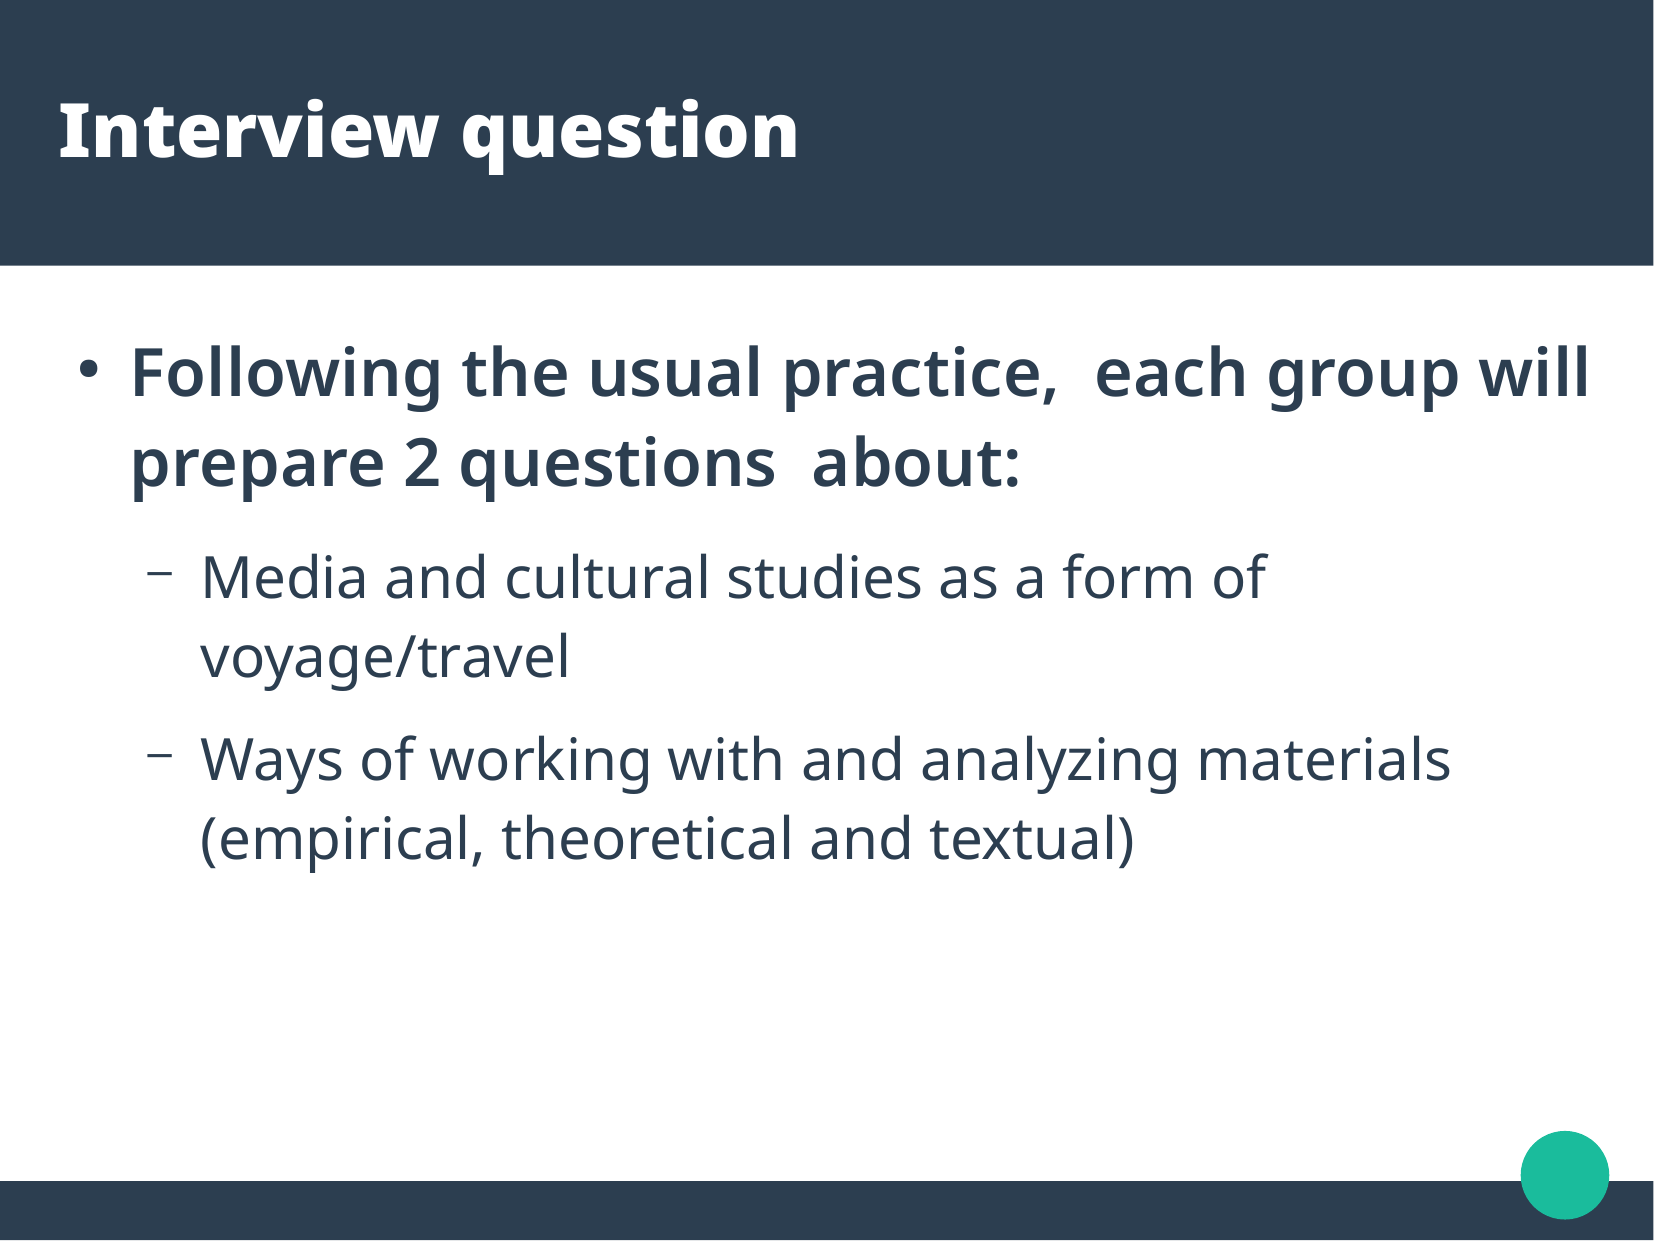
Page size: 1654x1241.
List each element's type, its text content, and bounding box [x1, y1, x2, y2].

list Following the usual practice, each group will prepare 2 questions about: Media and cultural studies as a form of voyage/travel Ways of working with and analyzing materials (empirical, theoretical and textual) [59, 324, 1595, 1152]
title Interview question [59, 49, 1595, 207]
